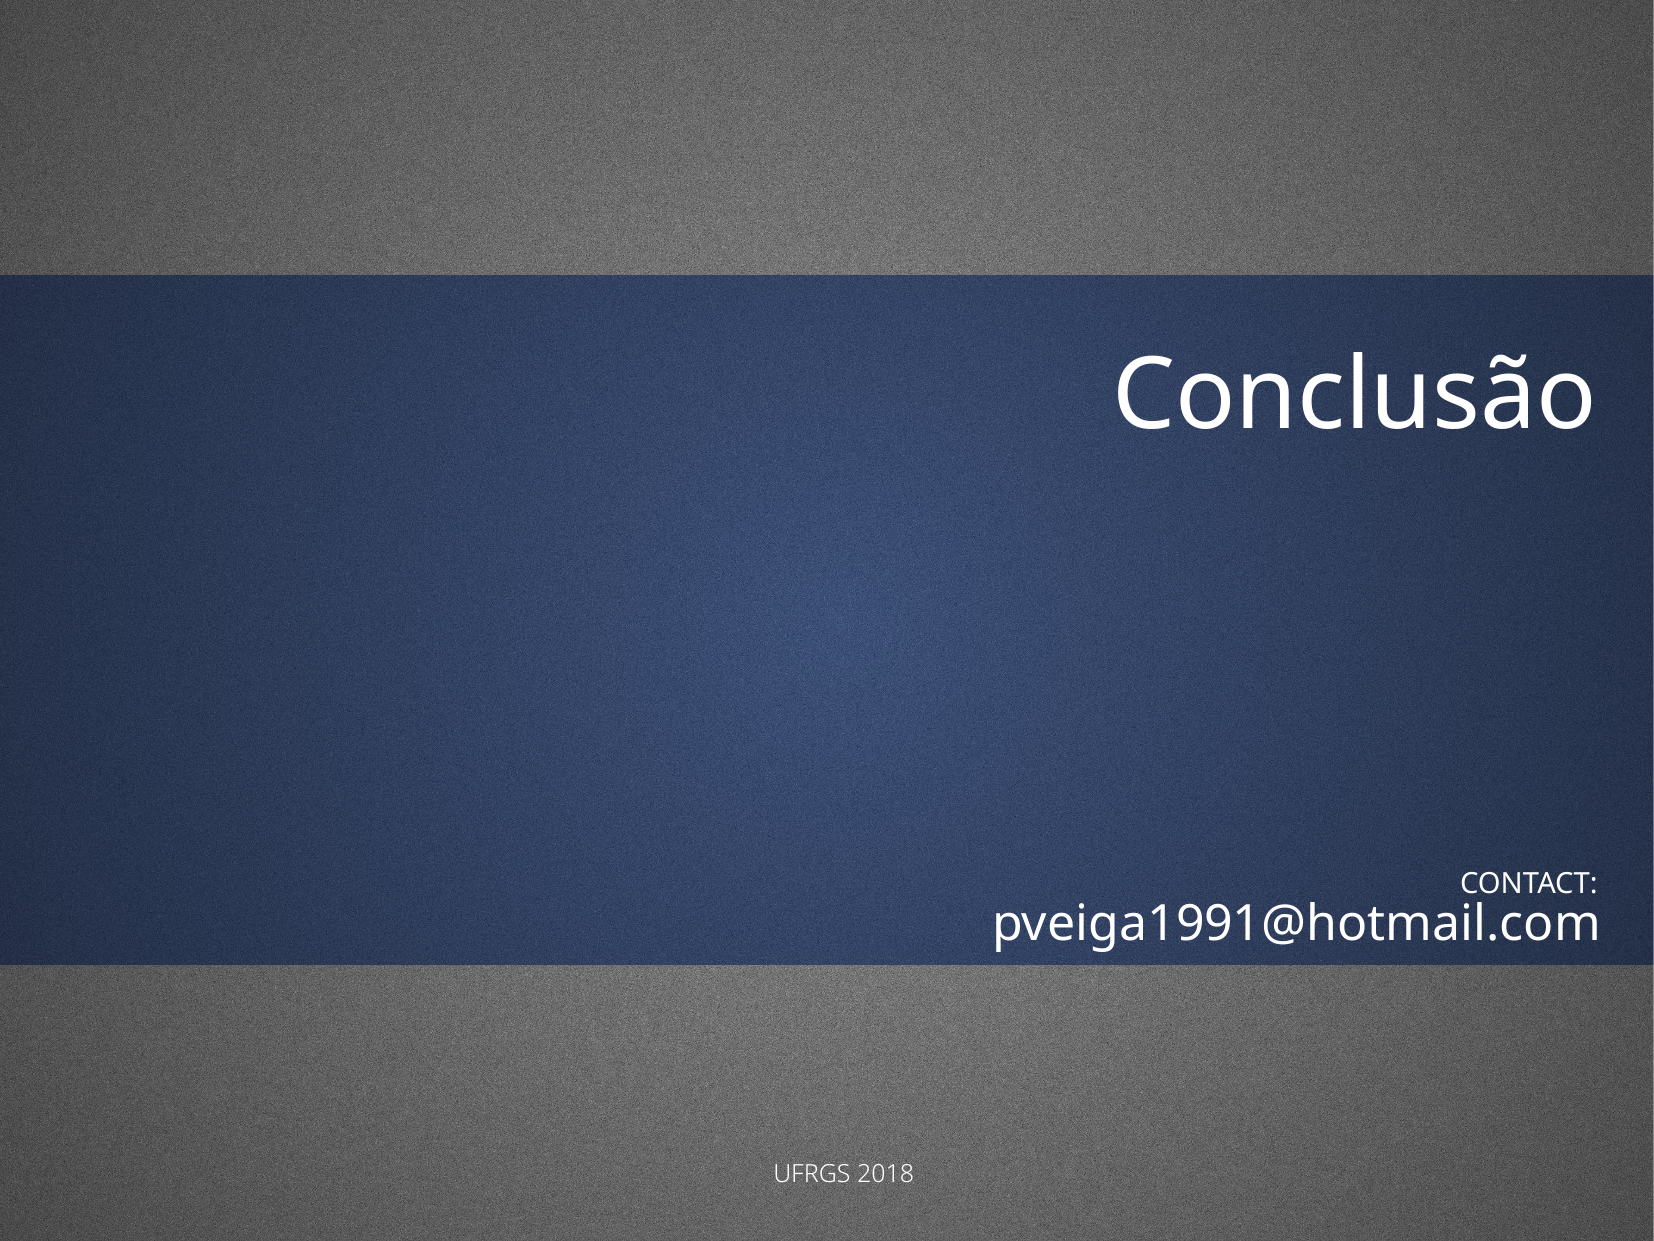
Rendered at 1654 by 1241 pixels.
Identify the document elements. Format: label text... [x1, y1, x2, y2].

text_box pveiga1991@hotmail.com [80, 879, 1616, 954]
text_box UFRGS 2018 [75, 1126, 1613, 1197]
title Conclusão [22, 330, 1598, 448]
text_box CONTACT: [77, 854, 1613, 904]
picture [0, 0, 1654, 1241]
